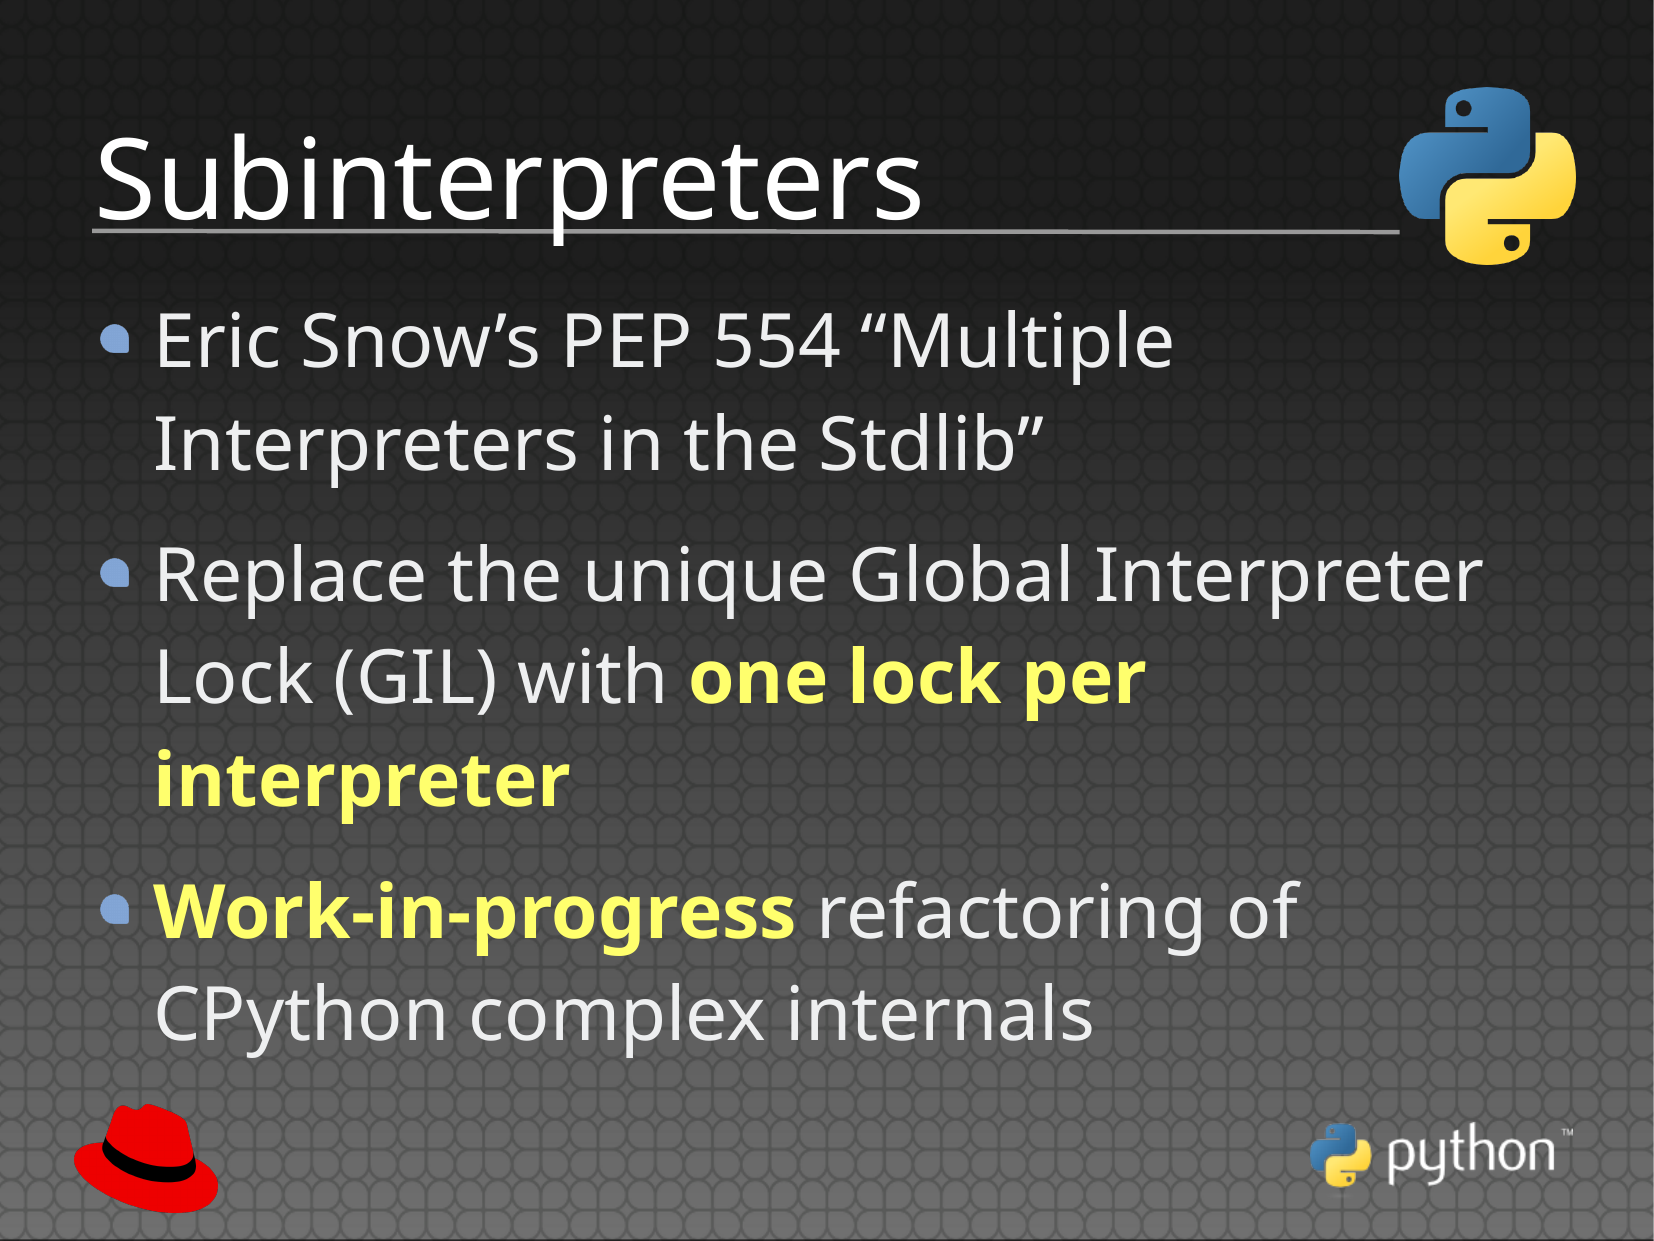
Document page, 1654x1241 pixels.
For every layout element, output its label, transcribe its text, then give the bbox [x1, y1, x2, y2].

title Subinterpreters [94, 100, 1426, 251]
list Eric Snow’s PEP 554 “Multiple Interpreters in the Stdlib” Replace the unique Global Interpreter Lock (GIL) with one lock per interpreter Work-in-progress refactoring of CPython complex internals [82, 287, 1573, 1135]
picture [0, 0, 1654, 1241]
